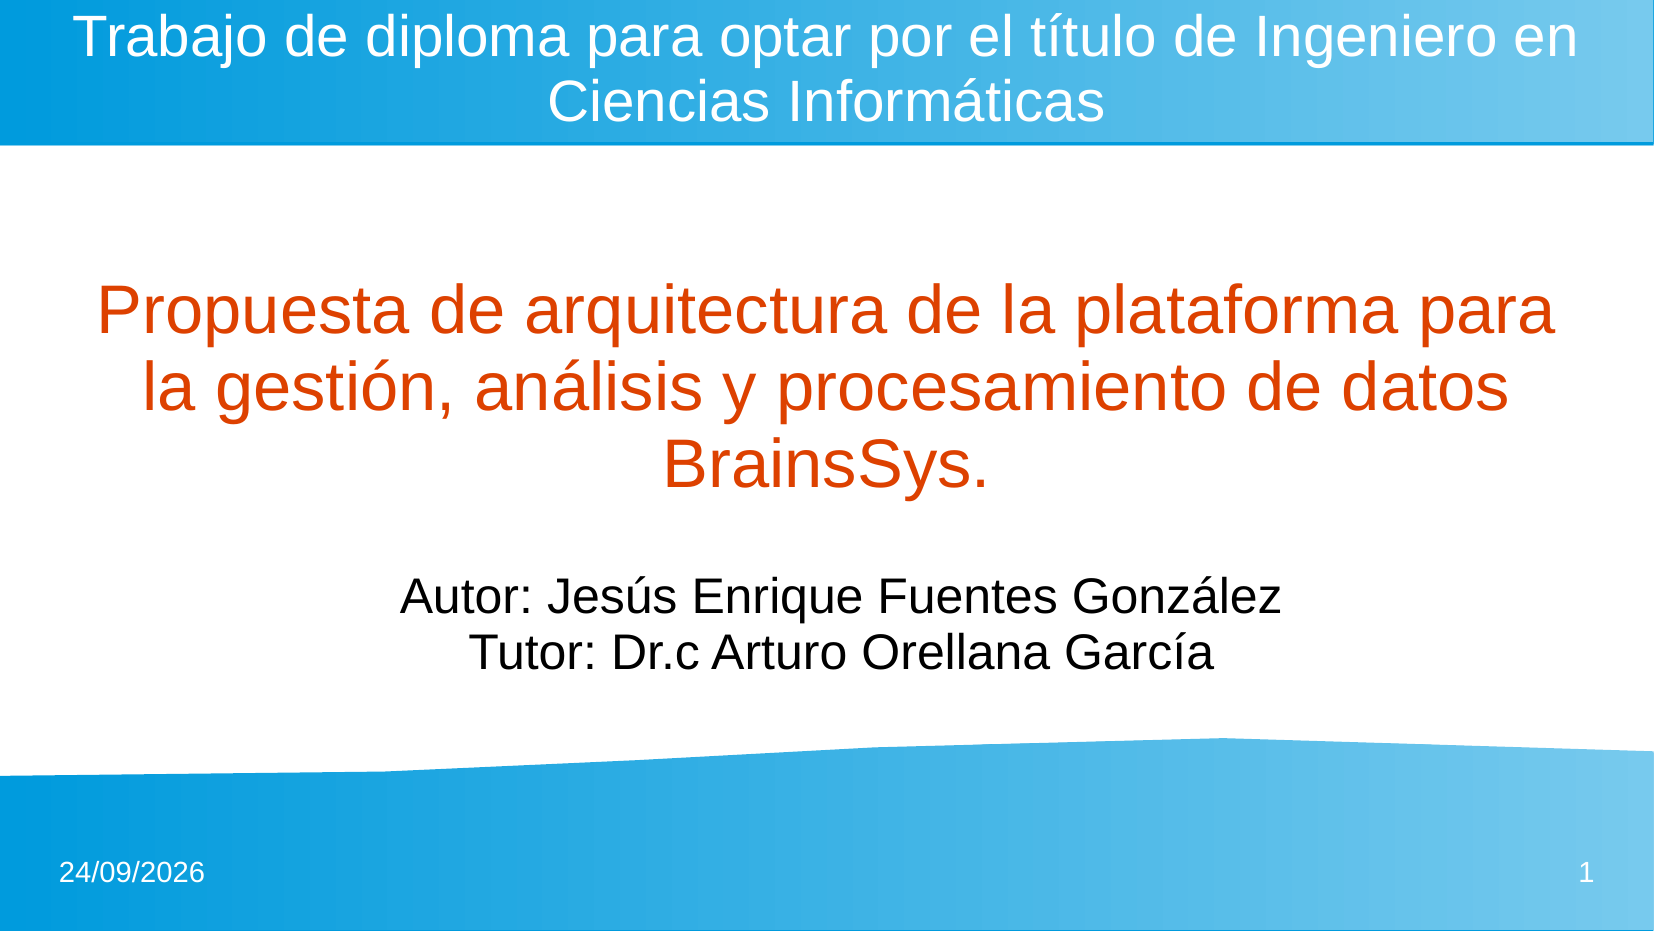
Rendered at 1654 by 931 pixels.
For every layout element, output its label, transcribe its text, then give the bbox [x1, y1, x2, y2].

title Propuesta de arquitectura de la plataforma para la gestión, análisis y procesamiento de datos BrainsSys. [88, 271, 1565, 502]
title Trabajo de diploma para optar por el título de Ingeniero en Ciencias Informáticas [59, 3, 1595, 134]
text_box Autor: Jesús Enrique Fuentes González Tutor: Dr.c Arturo Orellana García [354, 561, 1329, 709]
